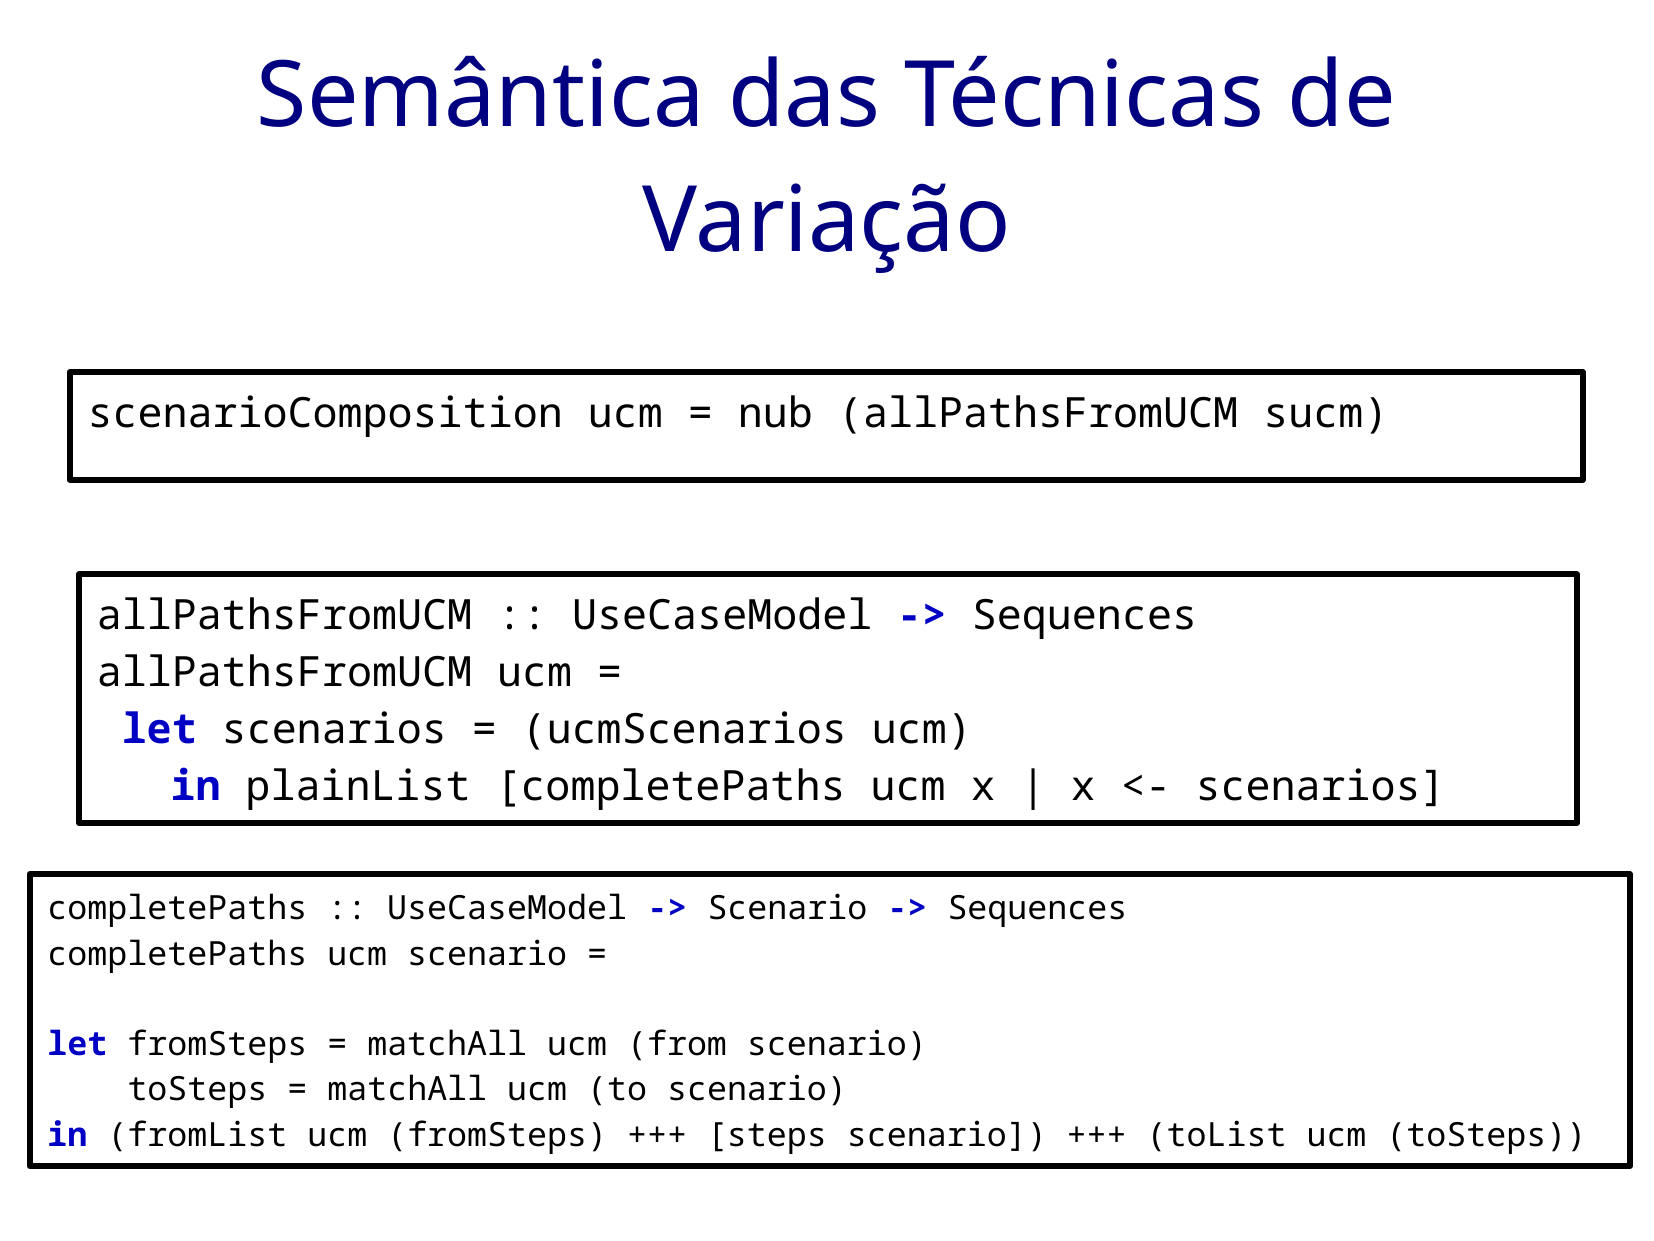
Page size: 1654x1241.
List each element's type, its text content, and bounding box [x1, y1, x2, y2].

title Semântica das Técnicas de Variação [82, 24, 1571, 282]
text_box completePaths :: UseCaseModel -> Scenario -> Sequences completePaths ucm scenario = let fromSteps = matchAll ucm (from scenario) toSteps = matchAll ucm (to scenario) in (fromList ucm (fromSteps) +++ [steps scenario]) +++ (toList ucm (toSteps)) [29, 874, 1630, 1146]
text_box allPathsFromUCM :: UseCaseModel -> Sequences allPathsFromUCM ucm = let scenarios = (ucmScenarios ucm) in plainList [completePaths ucm x | x <- scenarios] [79, 574, 1577, 806]
text_box scenarioComposition ucm = nub (allPathsFromUCM sucm) [69, 372, 1583, 480]
